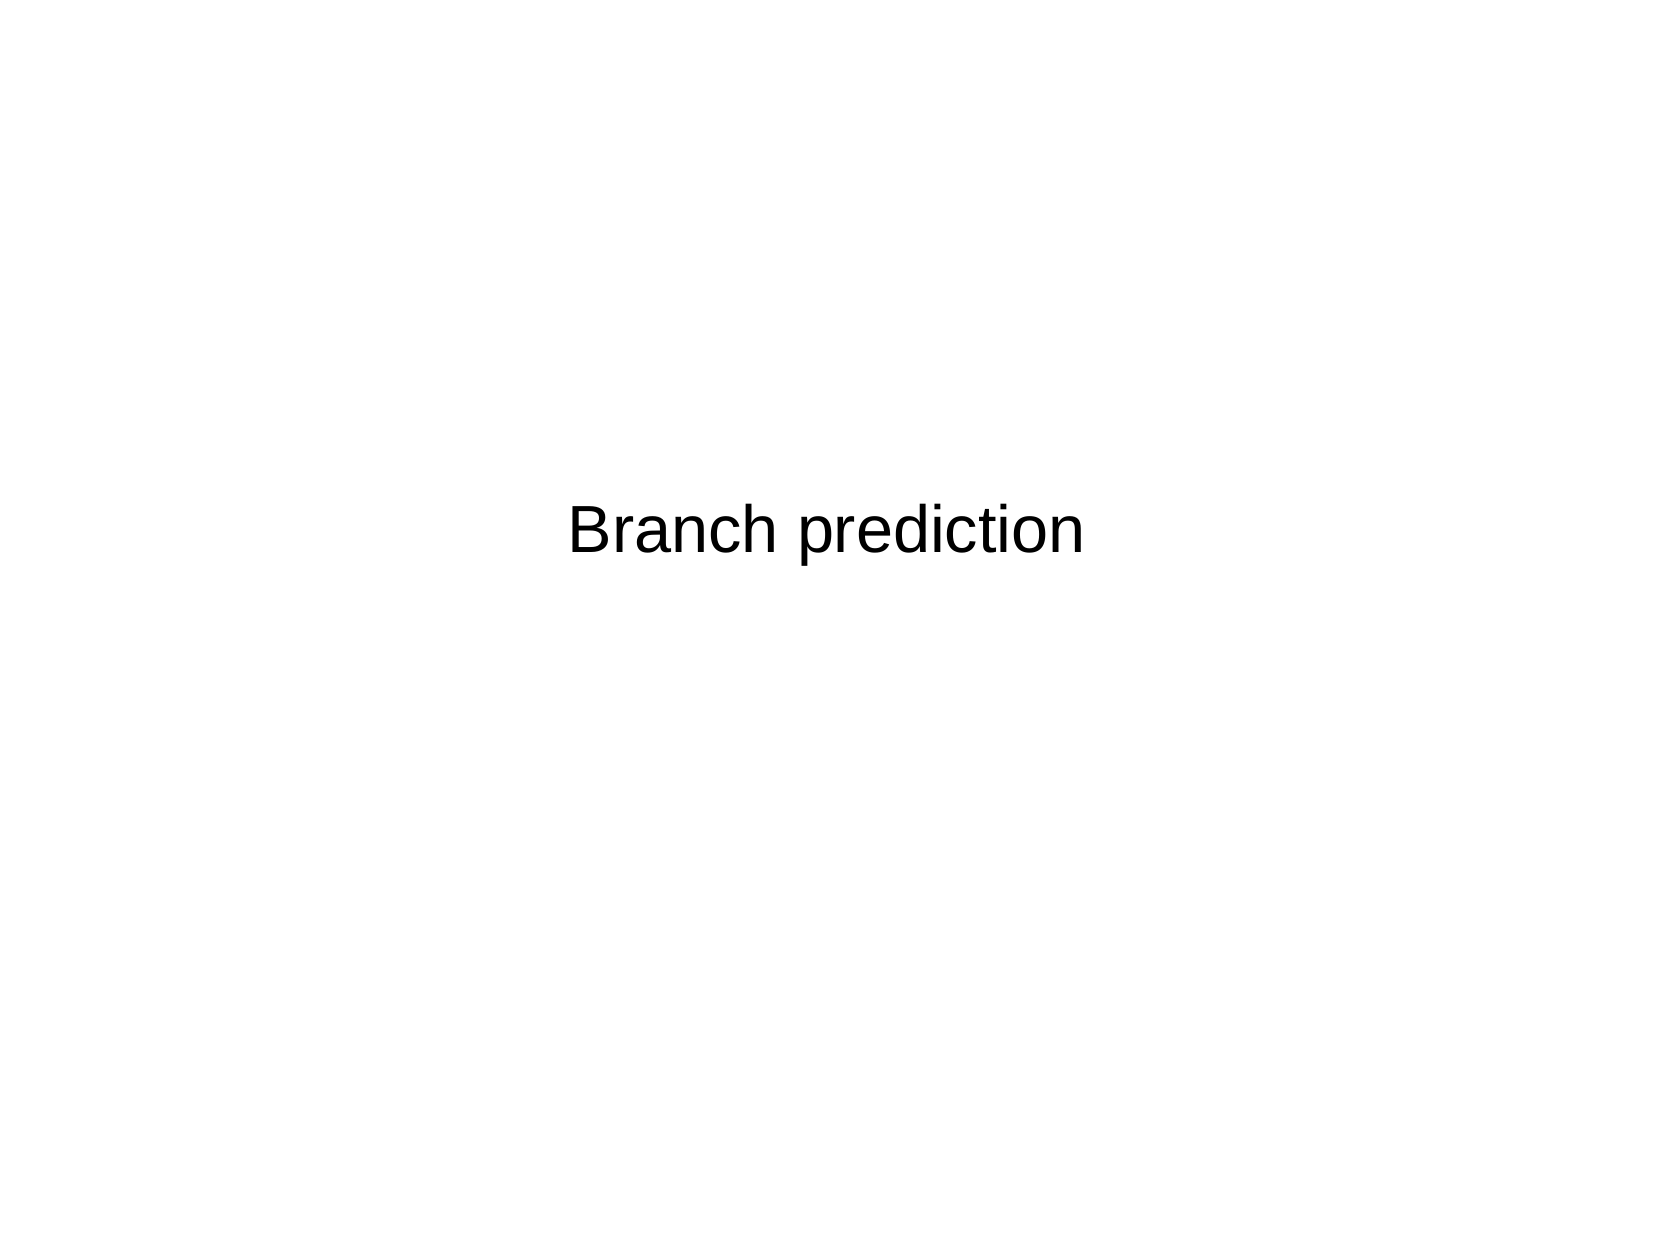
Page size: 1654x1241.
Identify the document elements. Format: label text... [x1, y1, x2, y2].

subtitle Branch prediction [82, 49, 1571, 1010]
